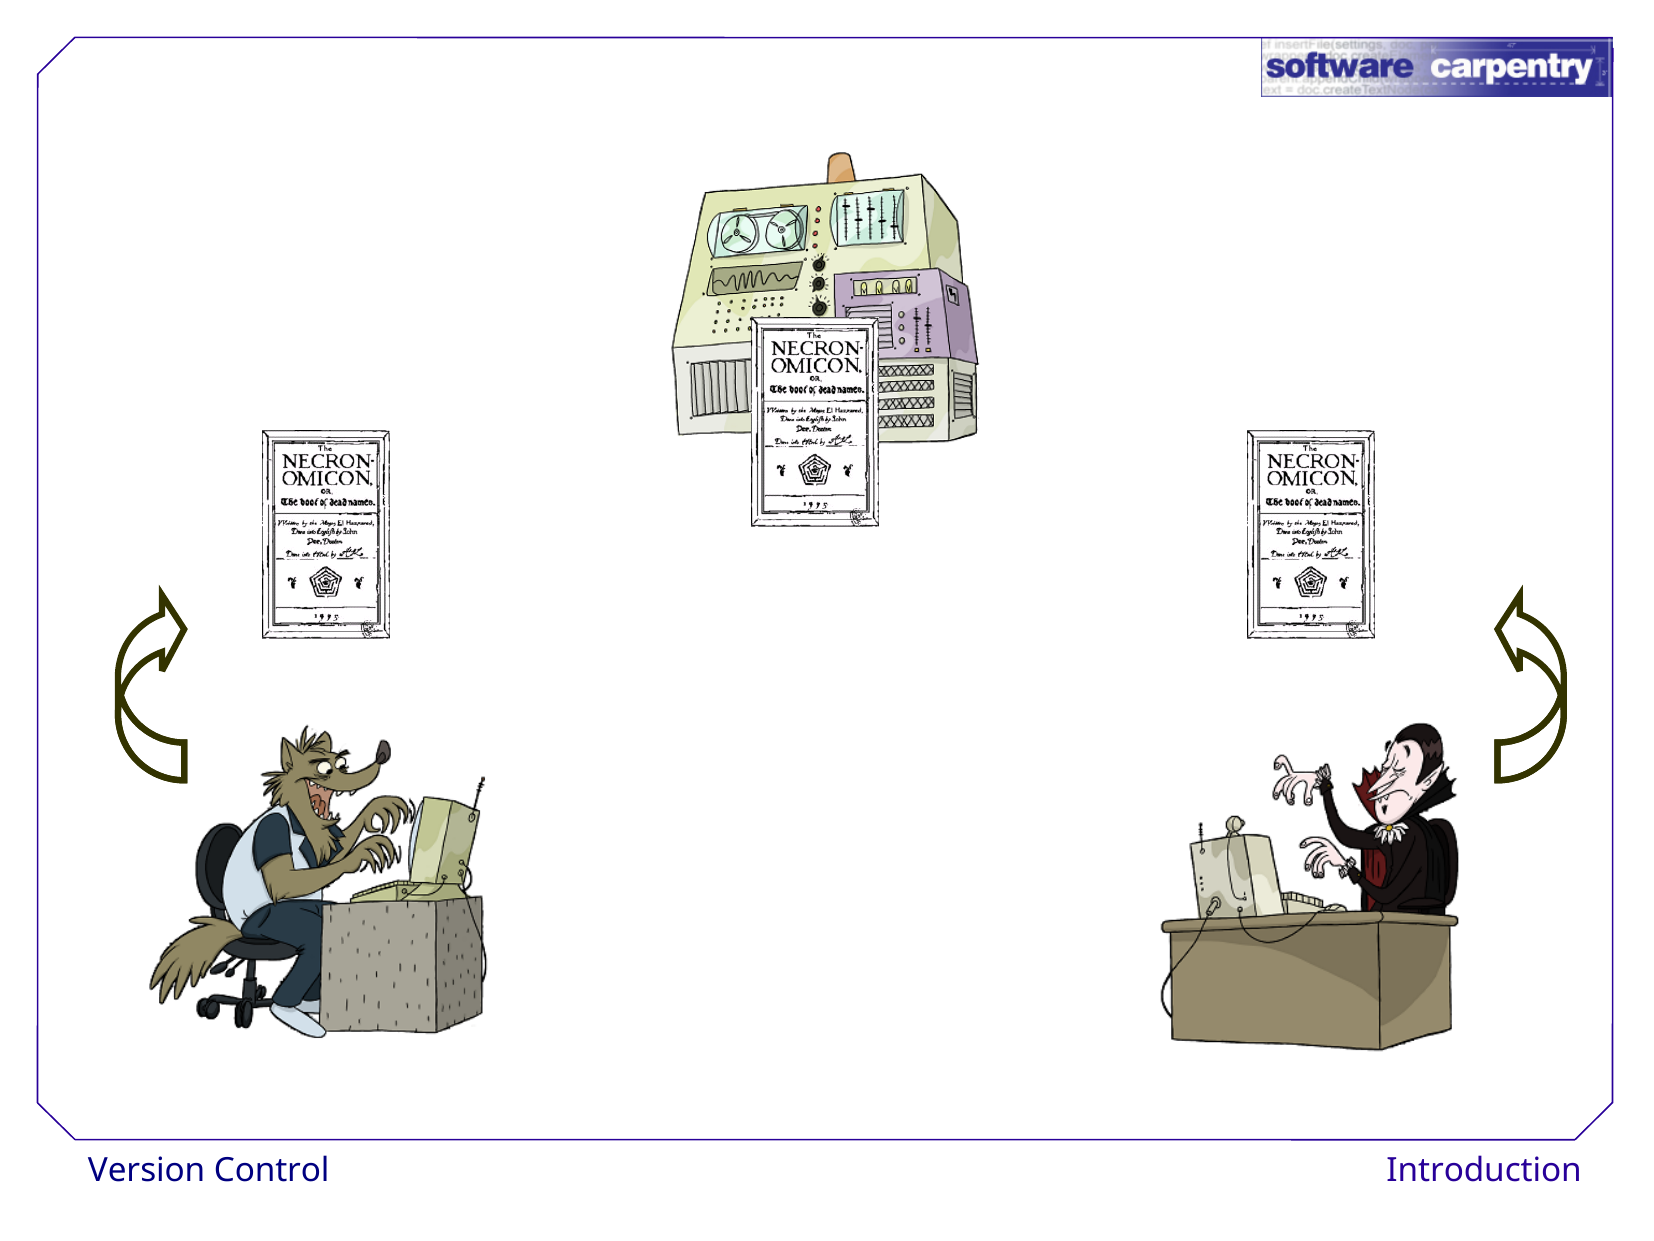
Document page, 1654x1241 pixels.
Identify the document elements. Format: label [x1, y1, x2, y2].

picture [137, 729, 181, 777]
picture [137, 705, 516, 1069]
picture [1261, 39, 1613, 97]
picture [637, 119, 1020, 527]
picture [1148, 695, 1474, 1067]
picture [1247, 430, 1375, 640]
picture [262, 430, 390, 640]
